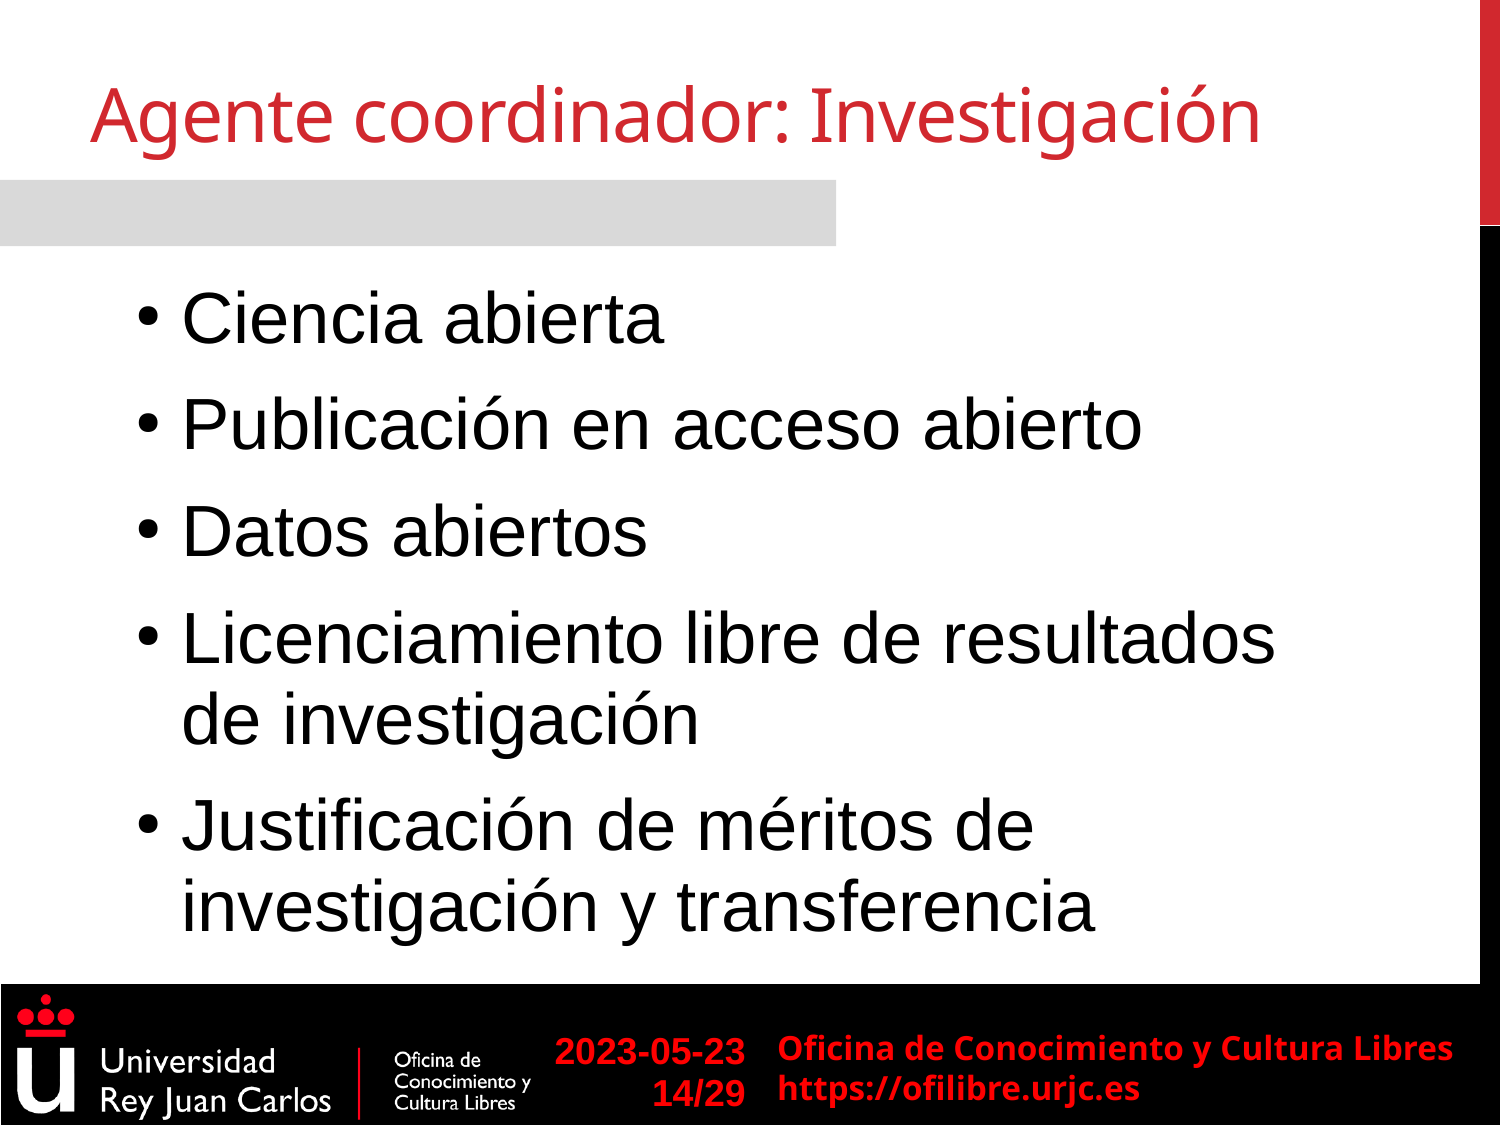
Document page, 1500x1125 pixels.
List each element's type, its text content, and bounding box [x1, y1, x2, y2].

picture [17, 994, 531, 1120]
list Ciencia abierta Publicación en acceso abierto Datos abiertos Licenciamiento libre de resultados de investigación Justificación de méritos de investigación y transferencia [105, 270, 1351, 961]
text_box Agente coordinador: Investigación [0, 24, 1326, 172]
title [75, 15, 1425, 172]
